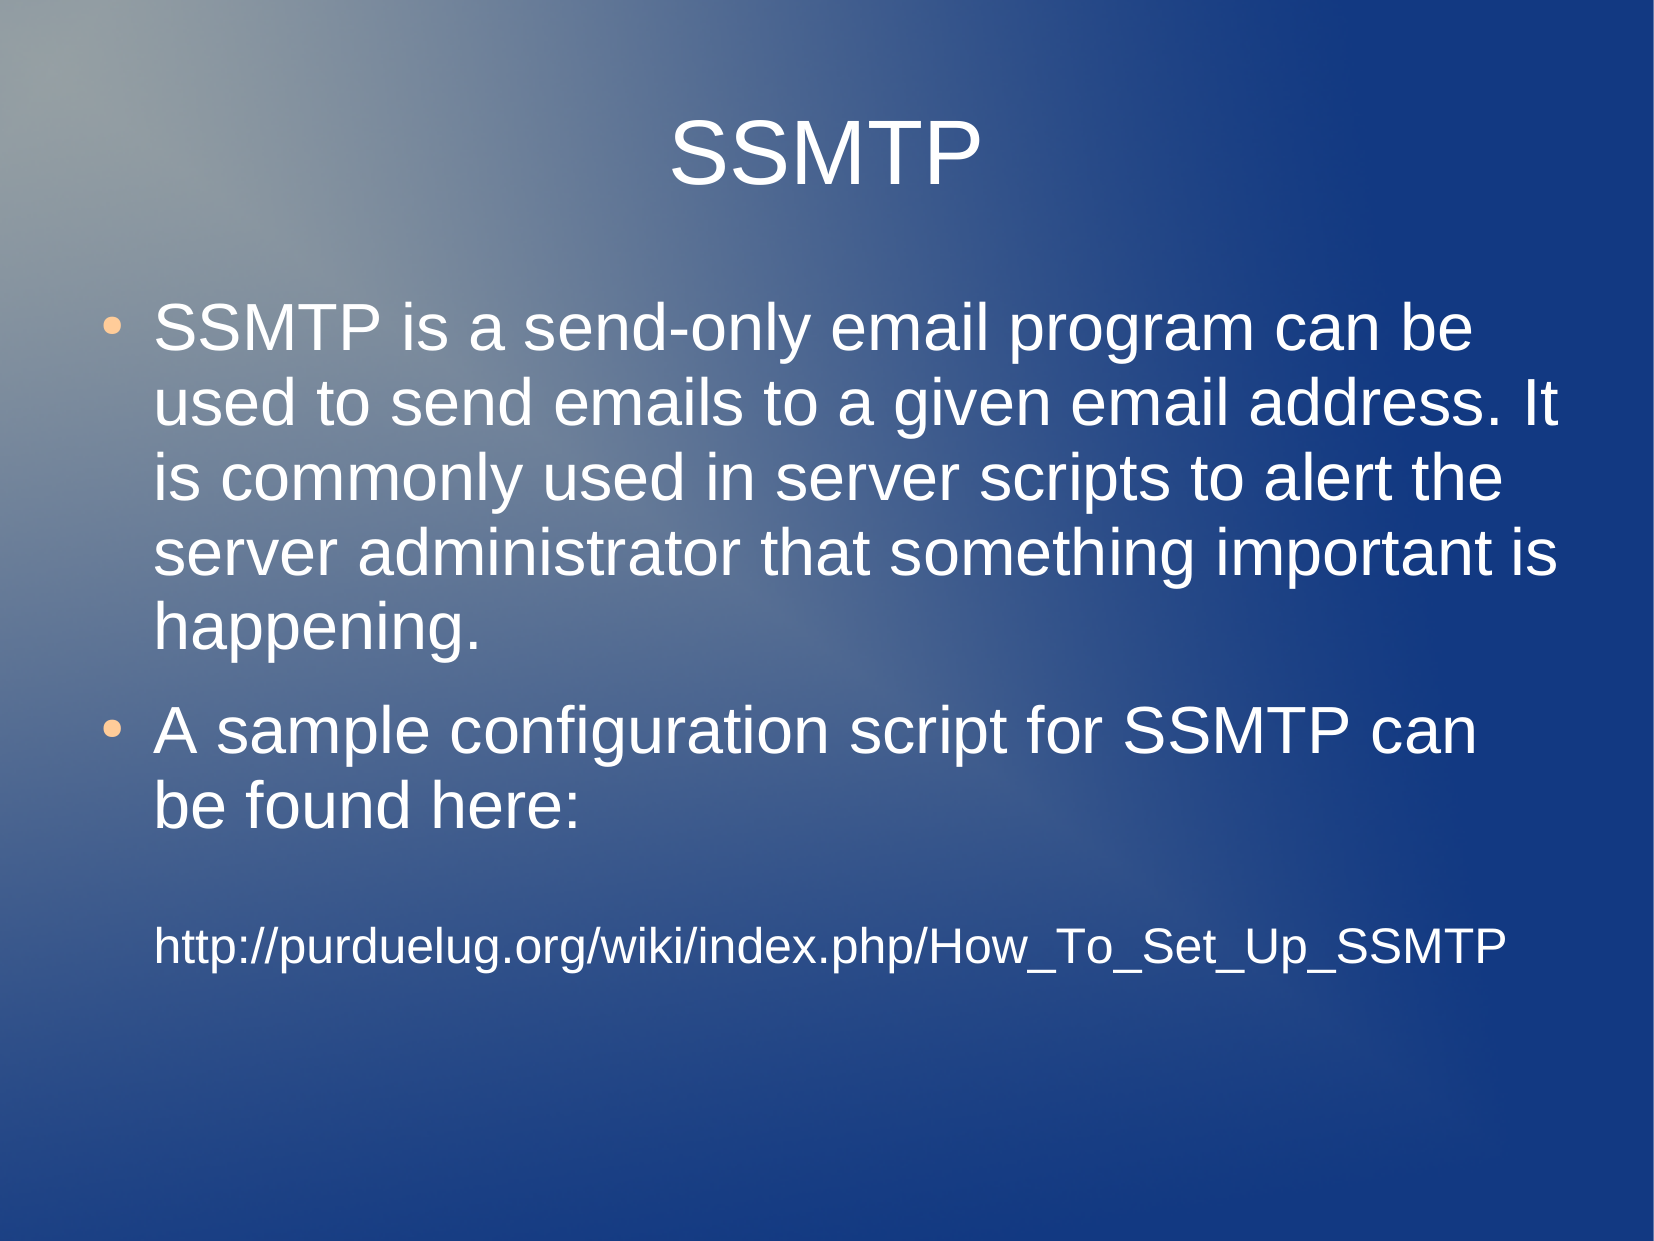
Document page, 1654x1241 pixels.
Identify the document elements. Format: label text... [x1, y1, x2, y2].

list SSMTP is a send-only email program can be used to send emails to a given email address. It is commonly used in server scripts to alert the server administrator that something important is happening. A sample configuration script for SSMTP can be found here: http://purduelug.org/wiki/index.php/How_To_Set_Up_SSMTP [82, 290, 1571, 1109]
title SSMTP [82, 49, 1571, 257]
picture [0, 0, 1654, 1241]
